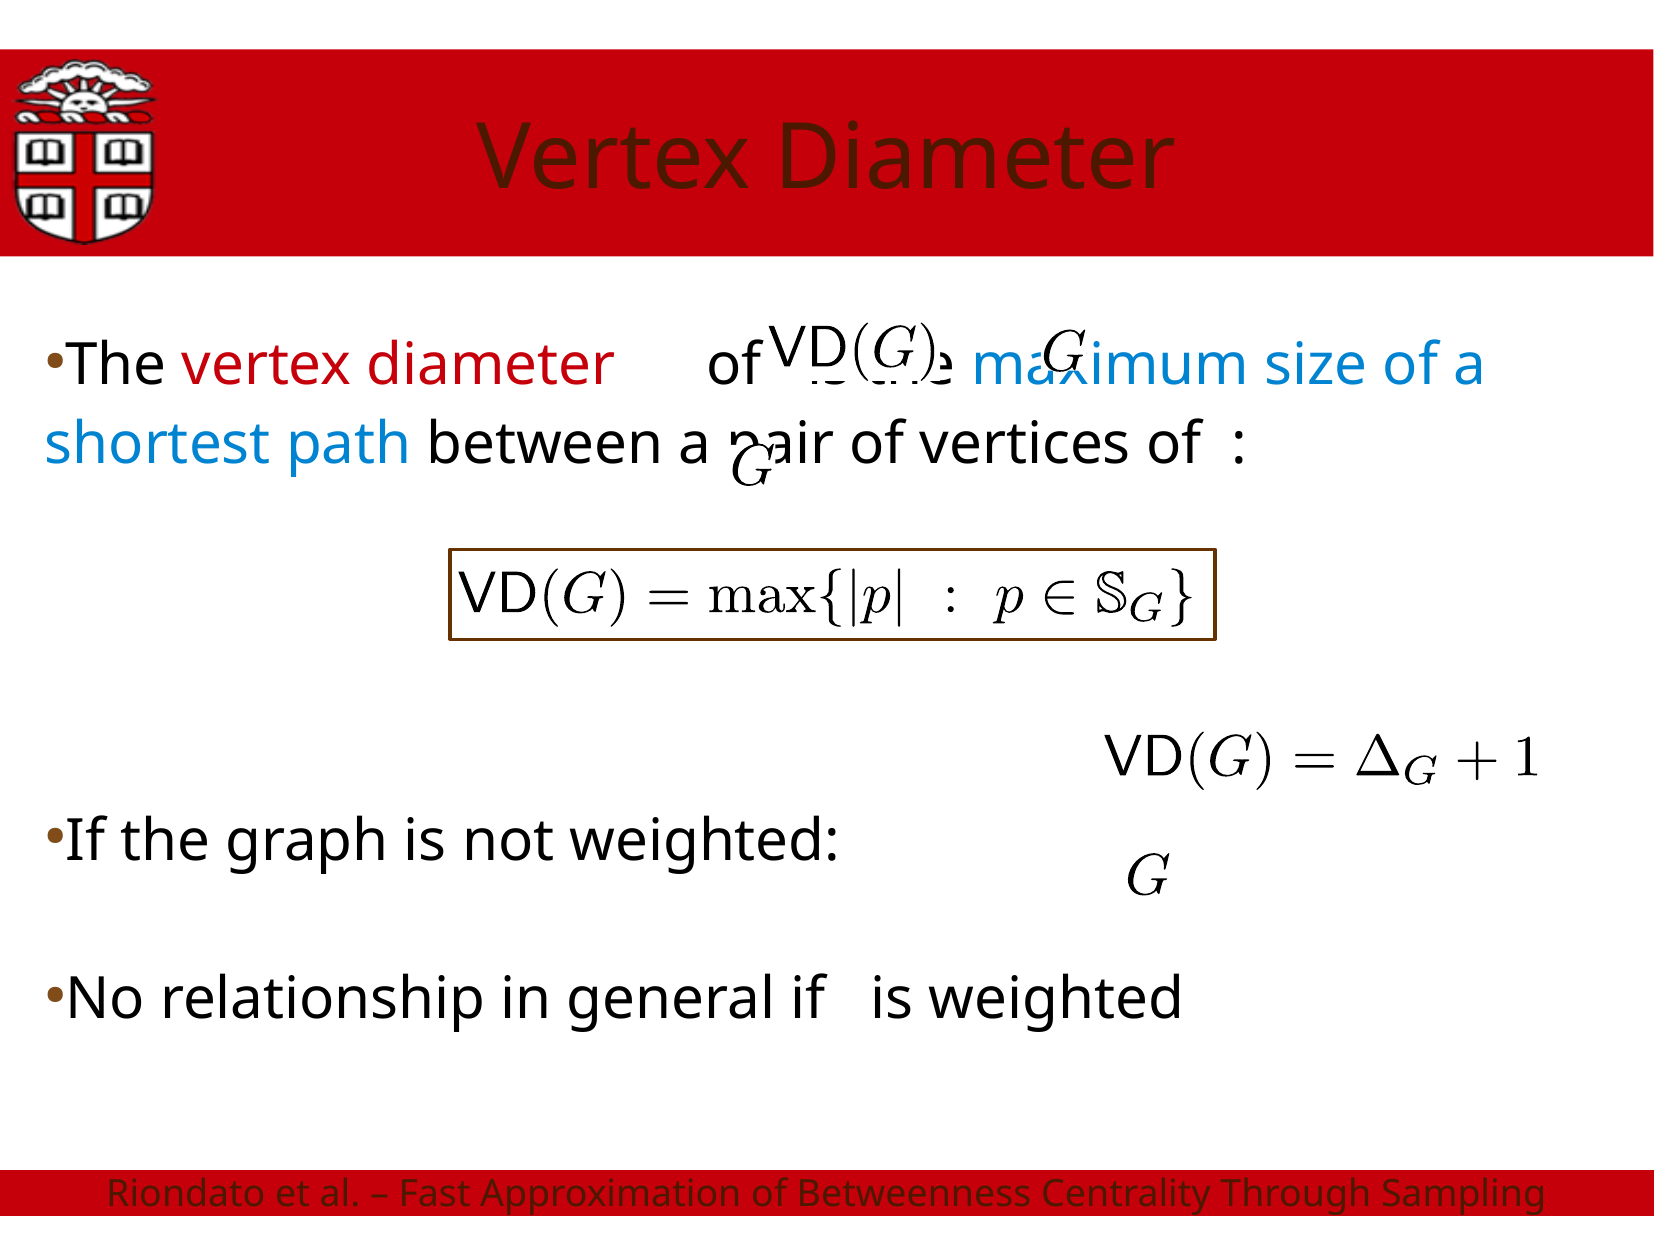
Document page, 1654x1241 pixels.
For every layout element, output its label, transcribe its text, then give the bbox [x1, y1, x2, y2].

picture [11, 59, 158, 245]
title Vertex Diameter [0, 49, 1654, 257]
text_box Riondato et al. – Fast Approximation of Betweenness Centrality Through Sampling [0, 1170, 1654, 1216]
text_box [767, 322, 941, 381]
text_box [1125, 853, 1171, 896]
text_box [457, 568, 1197, 627]
text_box [729, 443, 776, 486]
text_box [1103, 731, 1542, 790]
text_box [1040, 329, 1087, 372]
text_box The vertex diameter of is the maximum size of a shortest path between a pair of vertices of : If the graph is not weighted: No relationship in general if is weighted [30, 315, 1621, 971]
